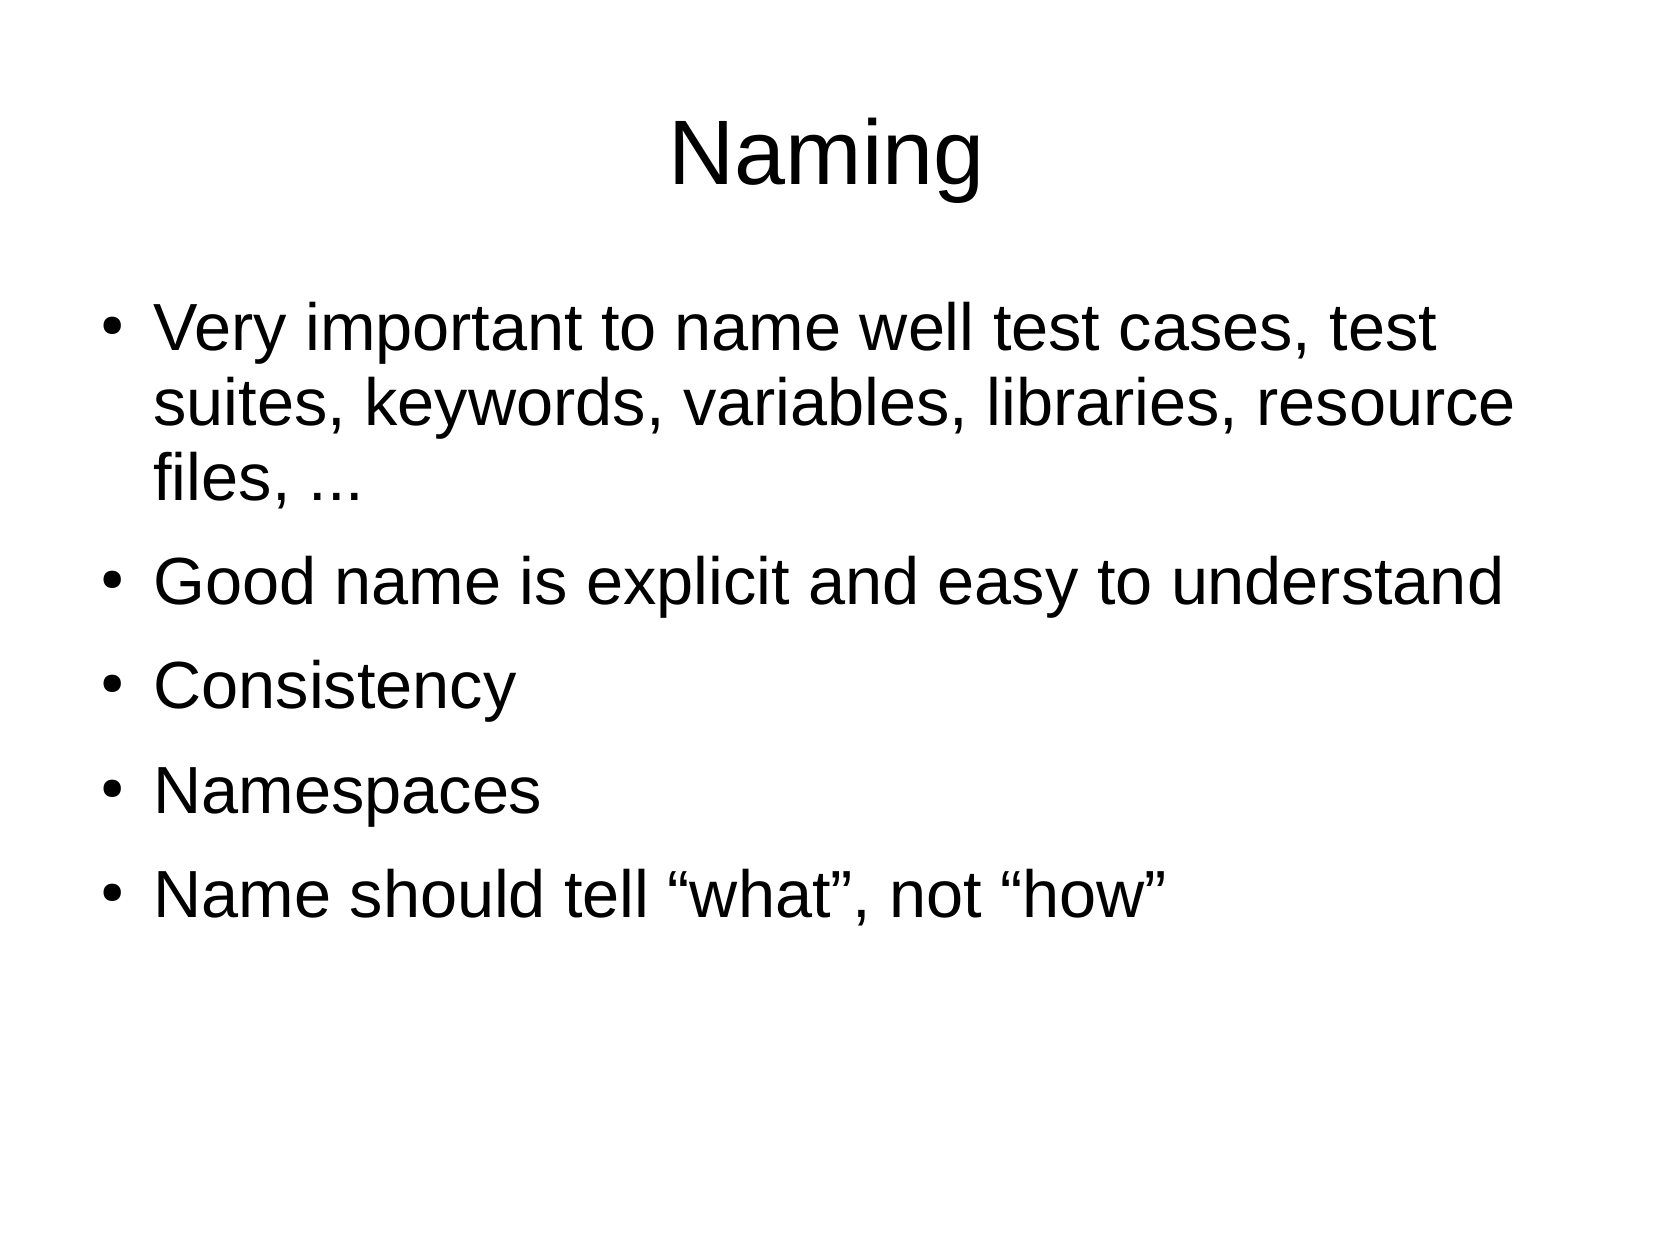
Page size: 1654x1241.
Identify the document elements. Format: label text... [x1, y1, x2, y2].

list Very important to name well test cases, test suites, keywords, variables, libraries, resource files, ... Good name is explicit and easy to understand Consistency Namespaces Name should tell “what”, not “how” [82, 290, 1538, 1010]
title Naming [82, 49, 1571, 257]
